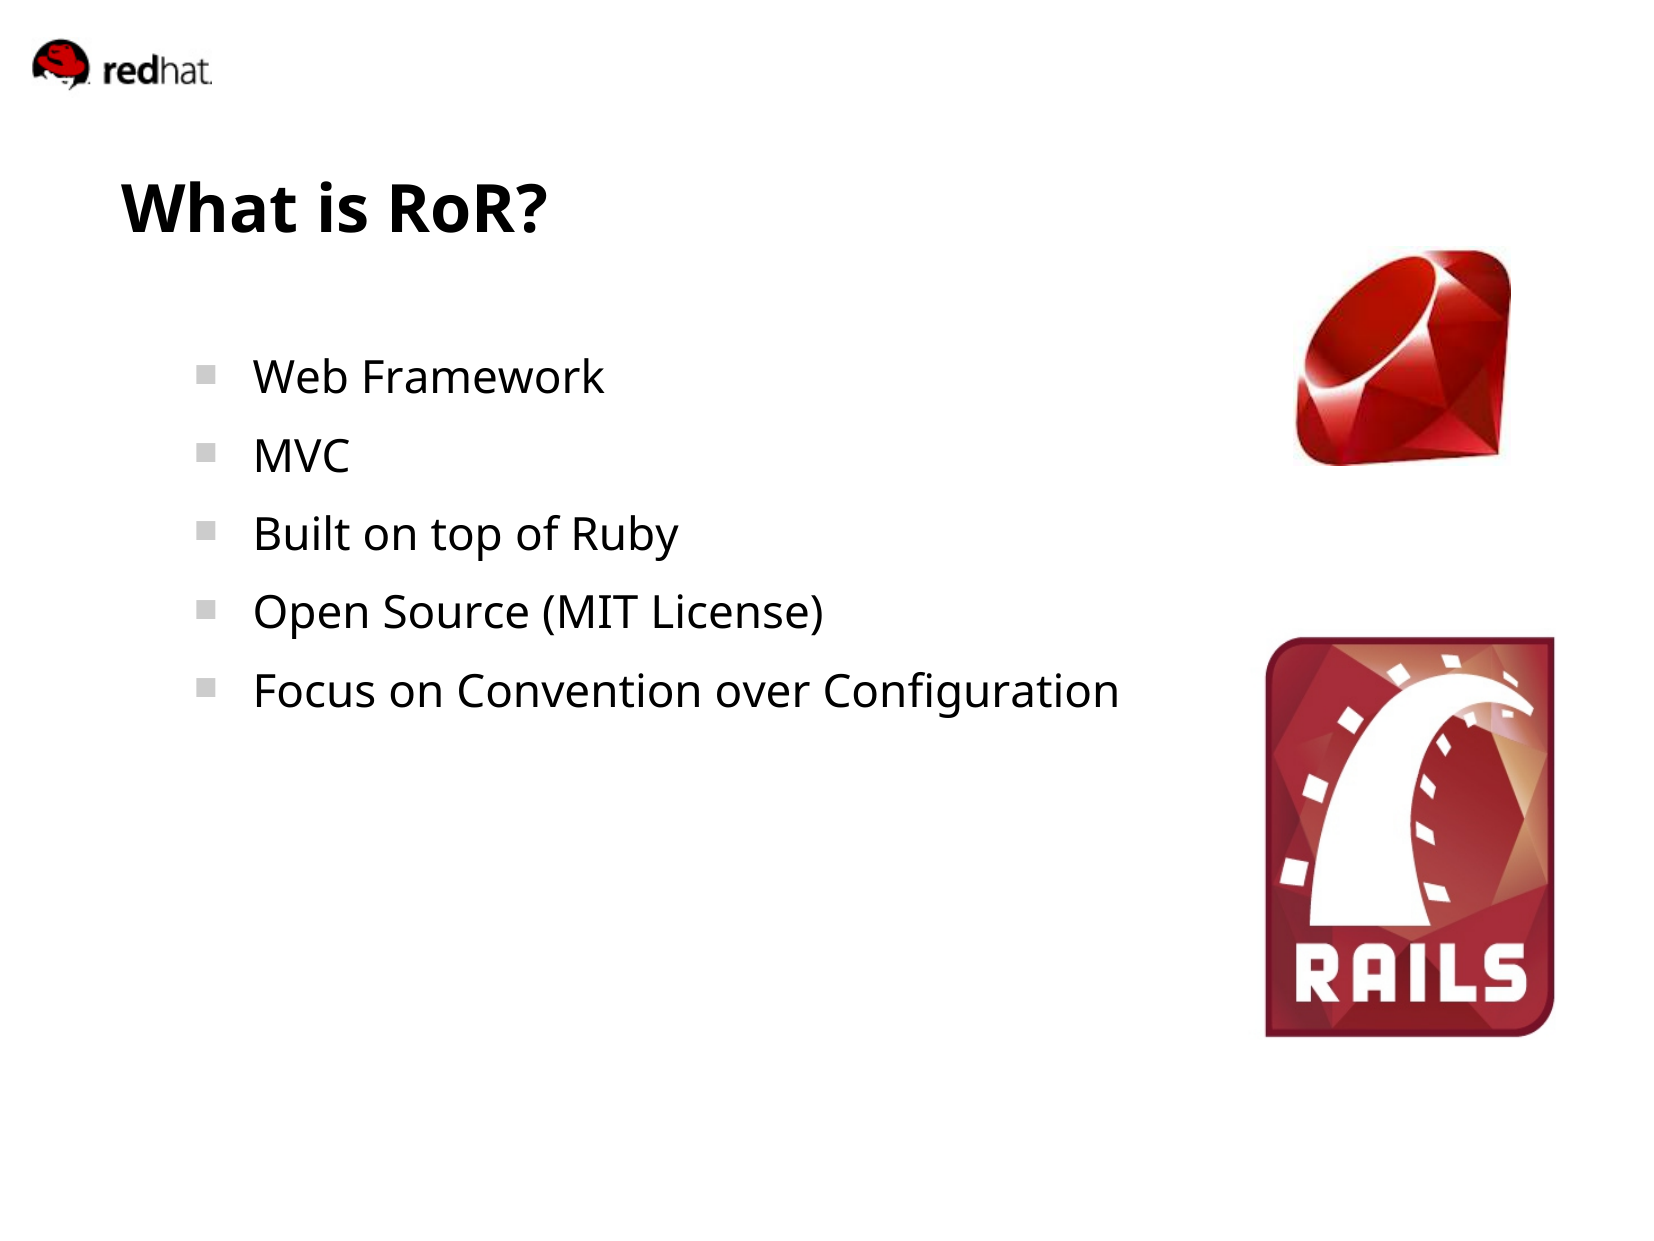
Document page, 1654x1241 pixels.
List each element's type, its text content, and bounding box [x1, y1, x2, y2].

picture [1231, 609, 1587, 1069]
list Web Framework MVC Built on top of Ruby Open Source (MIT License) Focus on Convention over Configuration [121, 344, 1534, 1127]
title What is RoR? [121, 102, 1534, 310]
picture [31, 37, 212, 98]
picture [1293, 246, 1511, 466]
